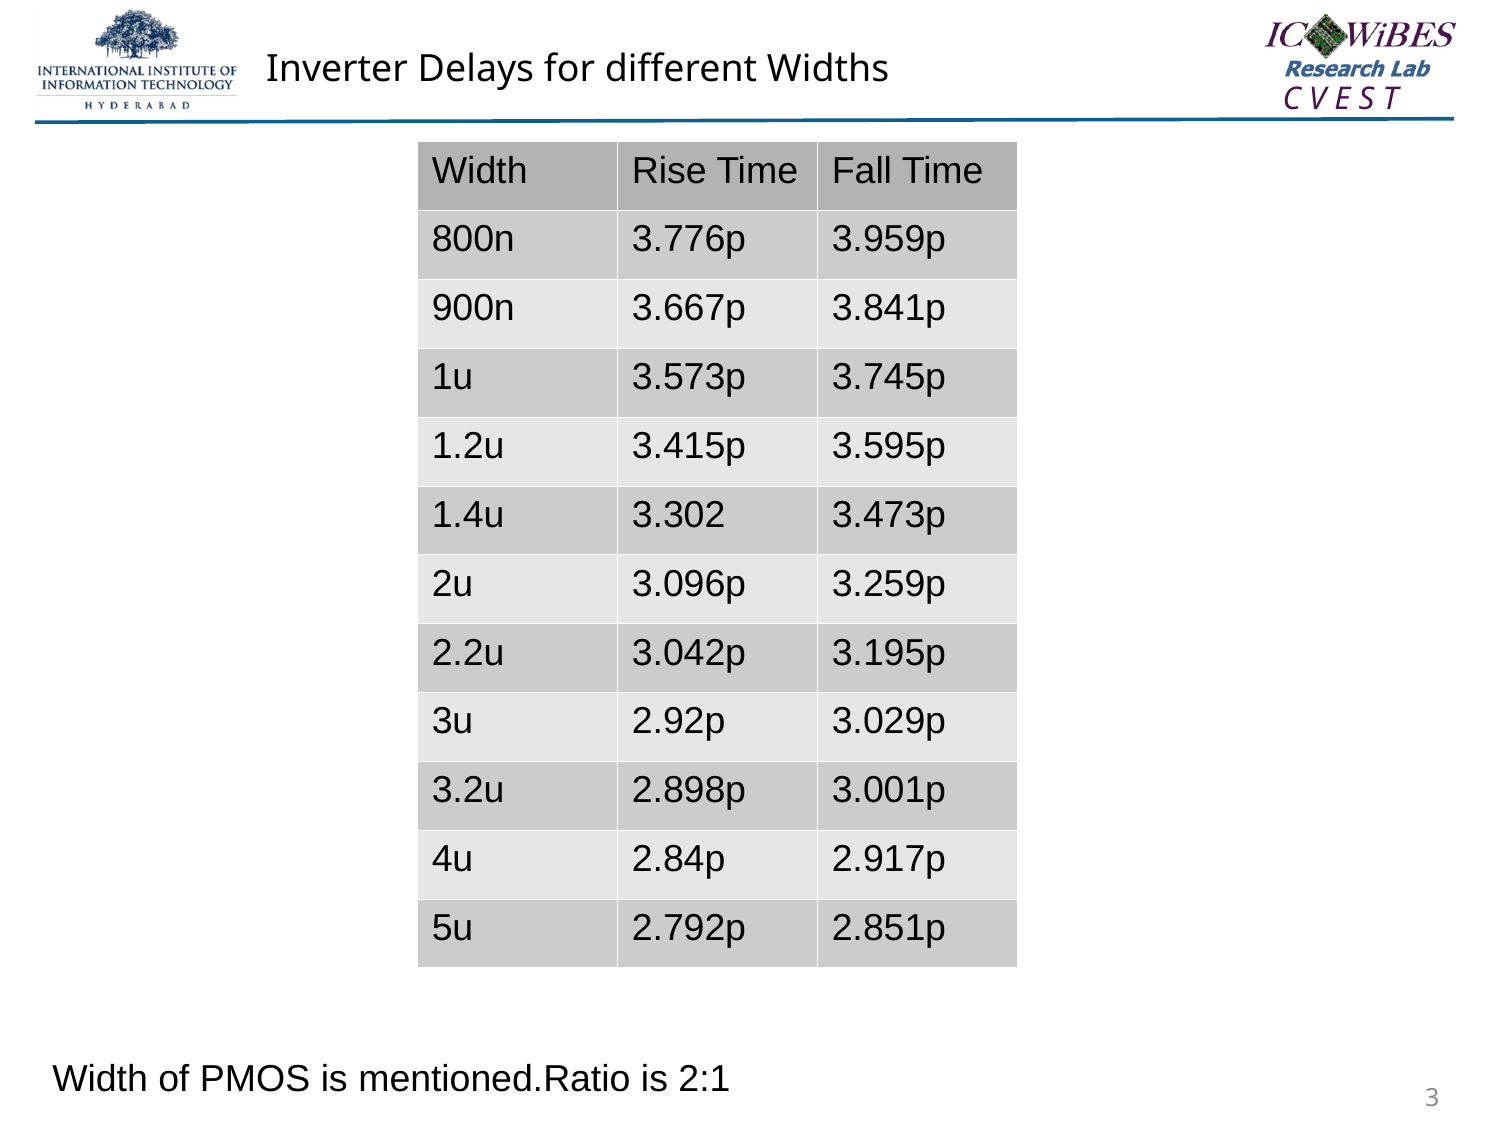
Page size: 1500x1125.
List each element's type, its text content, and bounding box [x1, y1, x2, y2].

table_cell 3.096p [618, 555, 817, 623]
table_cell 4u [418, 831, 617, 899]
table_cell 2u [418, 555, 617, 623]
table_cell 3.001p [818, 762, 1017, 830]
table_cell 2.898p [618, 762, 817, 830]
table_cell 3u [418, 693, 617, 761]
table_cell 900n [418, 280, 617, 348]
table_cell 1u [418, 349, 617, 417]
table_cell 2.792p [618, 900, 817, 967]
table_cell 3.415p [618, 418, 817, 486]
title Inverter Delays for different Widths [251, 23, 1195, 110]
table_cell 2.851p [818, 900, 1017, 967]
table_cell 3.667p [618, 280, 817, 348]
table_cell 2.917p [818, 831, 1017, 899]
table_cell 3.259p [818, 555, 1017, 623]
table_cell 3.2u [418, 762, 617, 830]
table_cell 3.029p [818, 693, 1017, 761]
table_cell 3.042p [618, 624, 817, 692]
table_cell 3.573p [618, 349, 817, 417]
table_header Fall Time [818, 142, 1017, 210]
table_cell 3.195p [818, 624, 1017, 692]
table_cell 3.595p [818, 418, 1017, 486]
text_box Width of PMOS is mentioned.Ratio is 2:1 [37, 1050, 746, 1107]
table_cell 1.2u [418, 418, 617, 486]
picture [1261, 12, 1458, 82]
table_cell 3.302 [618, 487, 817, 554]
table_cell 800n [418, 211, 617, 279]
picture [31, 2, 247, 115]
table_cell 2.92p [618, 693, 817, 761]
table_cell 3.473p [818, 487, 1017, 554]
table_cell 1.4u [418, 487, 617, 554]
slide_number <number> [1329, 1074, 1455, 1123]
table_cell 2.84p [618, 831, 817, 899]
table_cell 5u [418, 900, 617, 967]
table_cell 3.745p [818, 349, 1017, 417]
table_cell 3.841p [818, 280, 1017, 348]
table_cell 3.959p [818, 211, 1017, 279]
table_cell 3.776p [618, 211, 817, 279]
table_header Rise Time [618, 142, 817, 210]
table_header Width [418, 142, 617, 210]
table_cell 2.2u [418, 624, 617, 692]
